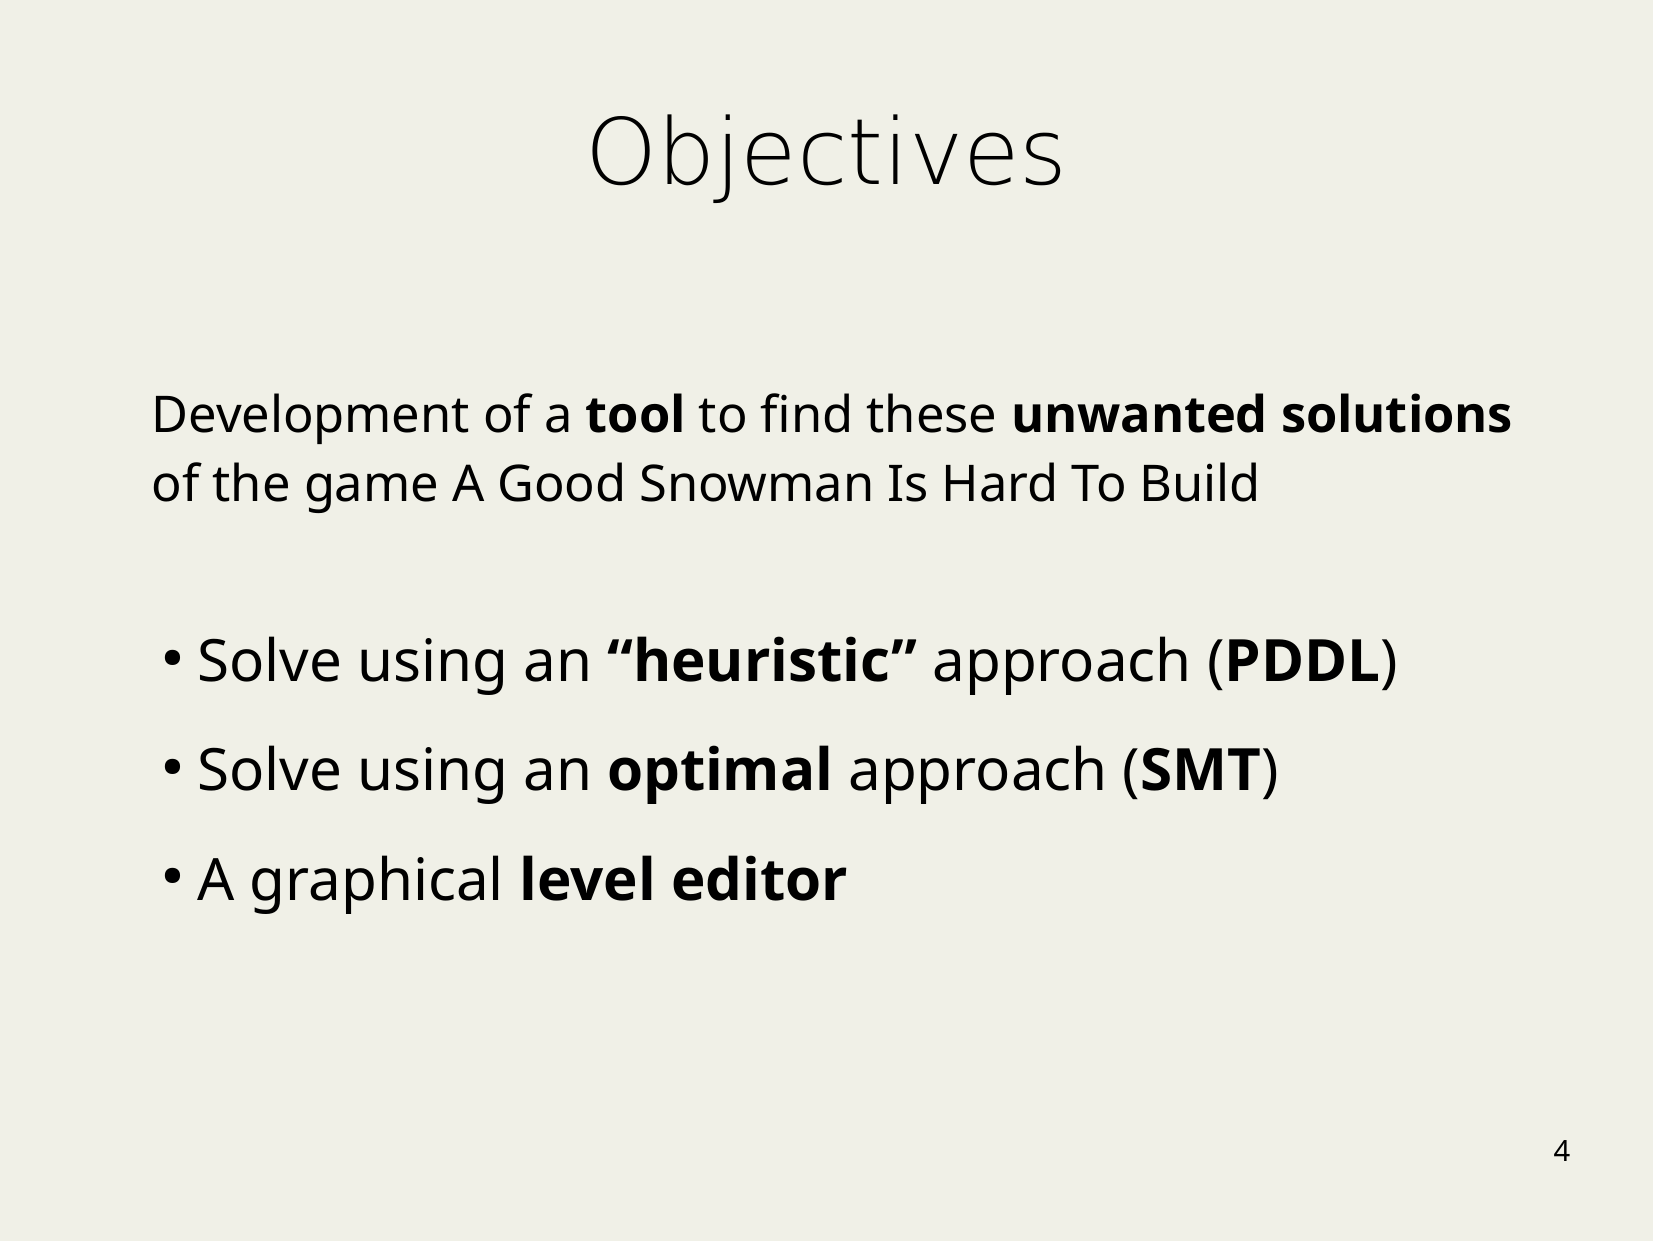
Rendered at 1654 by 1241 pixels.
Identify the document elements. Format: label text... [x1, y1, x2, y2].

list Development of a tool to find these unwanted solutions of the game A Good Snowman Is Hard To Build [151, 378, 1515, 526]
title Objectives [82, 49, 1571, 257]
text_box Solve using an “heuristic” approach (PDDL) Solve using an optimal approach (SMT) A graphical level editor [147, 611, 1502, 891]
